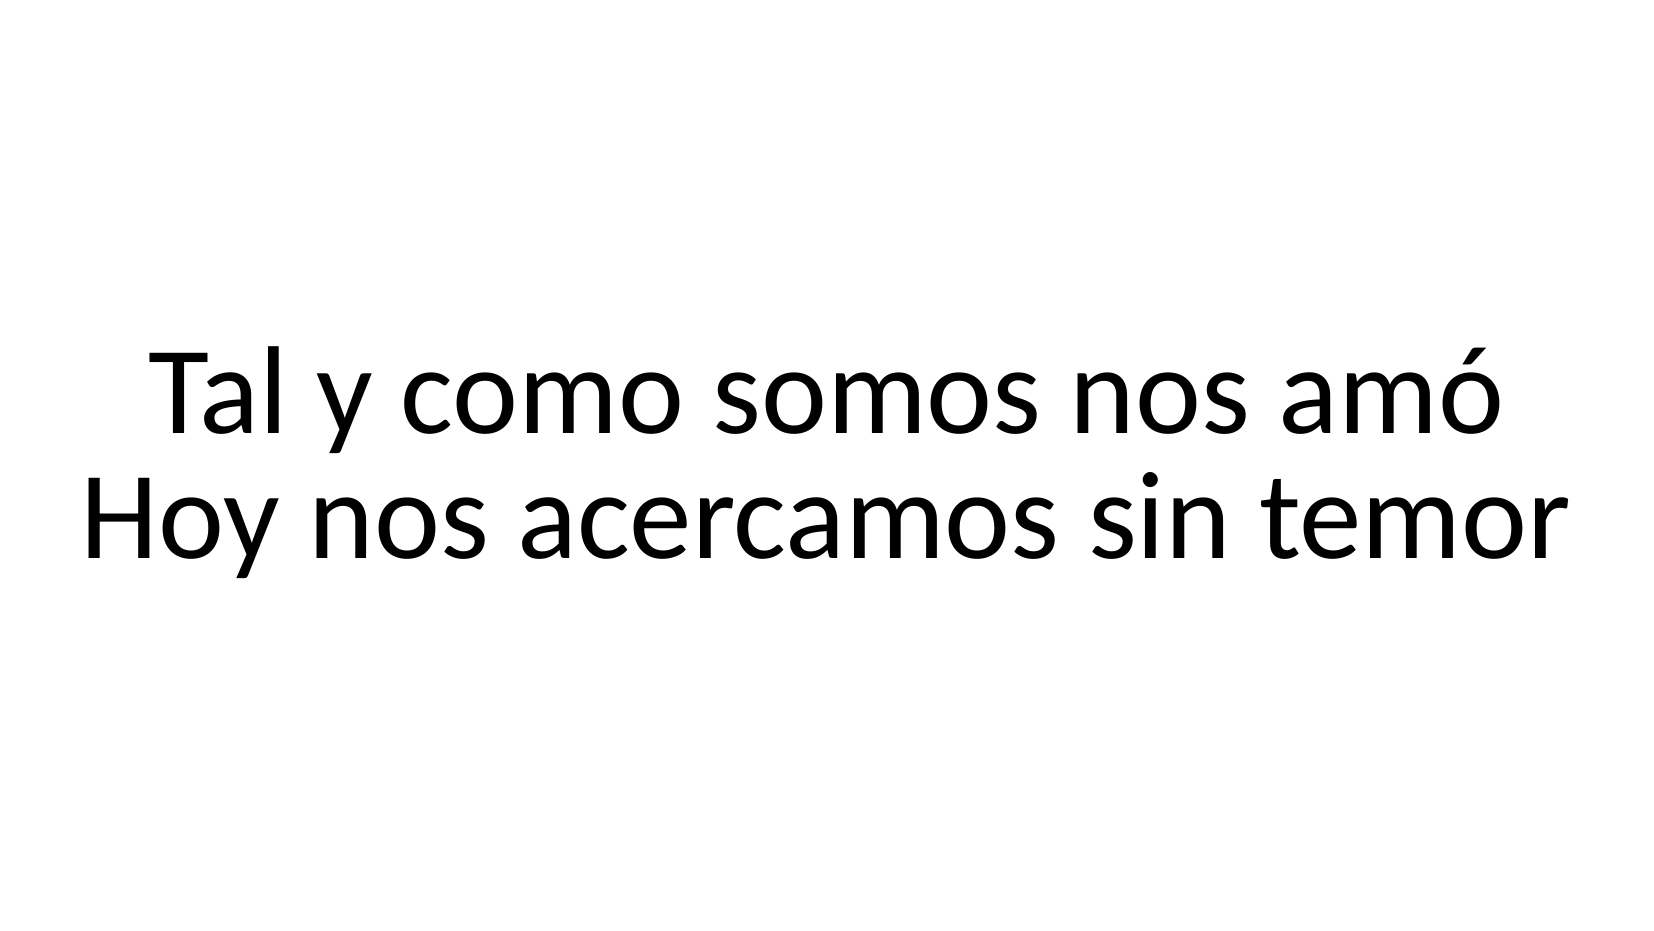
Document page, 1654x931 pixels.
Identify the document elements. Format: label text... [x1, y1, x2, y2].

title Tal y como somos nos amó Hoy nos acercamos sin temor [0, 0, 1654, 931]
